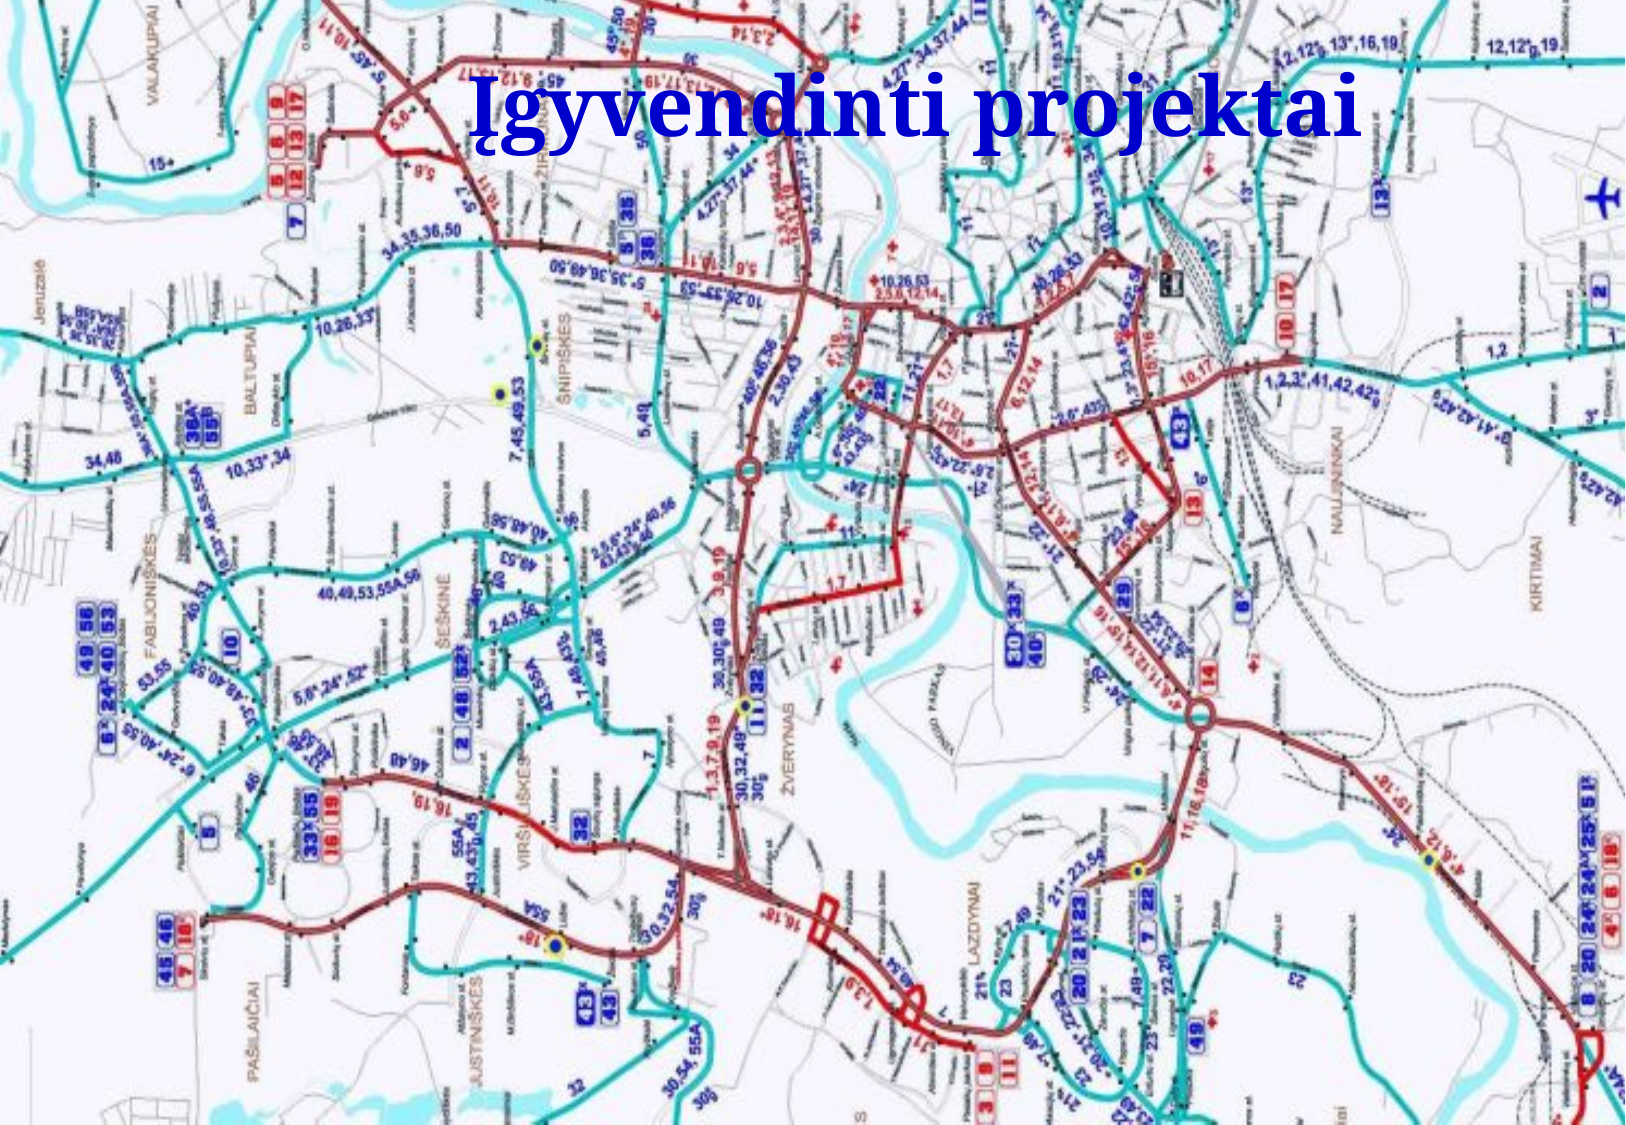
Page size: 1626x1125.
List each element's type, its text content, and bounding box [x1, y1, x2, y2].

picture [0, 0, 1626, 1125]
text_box Įgyvendinti projektai [305, 40, 1452, 169]
